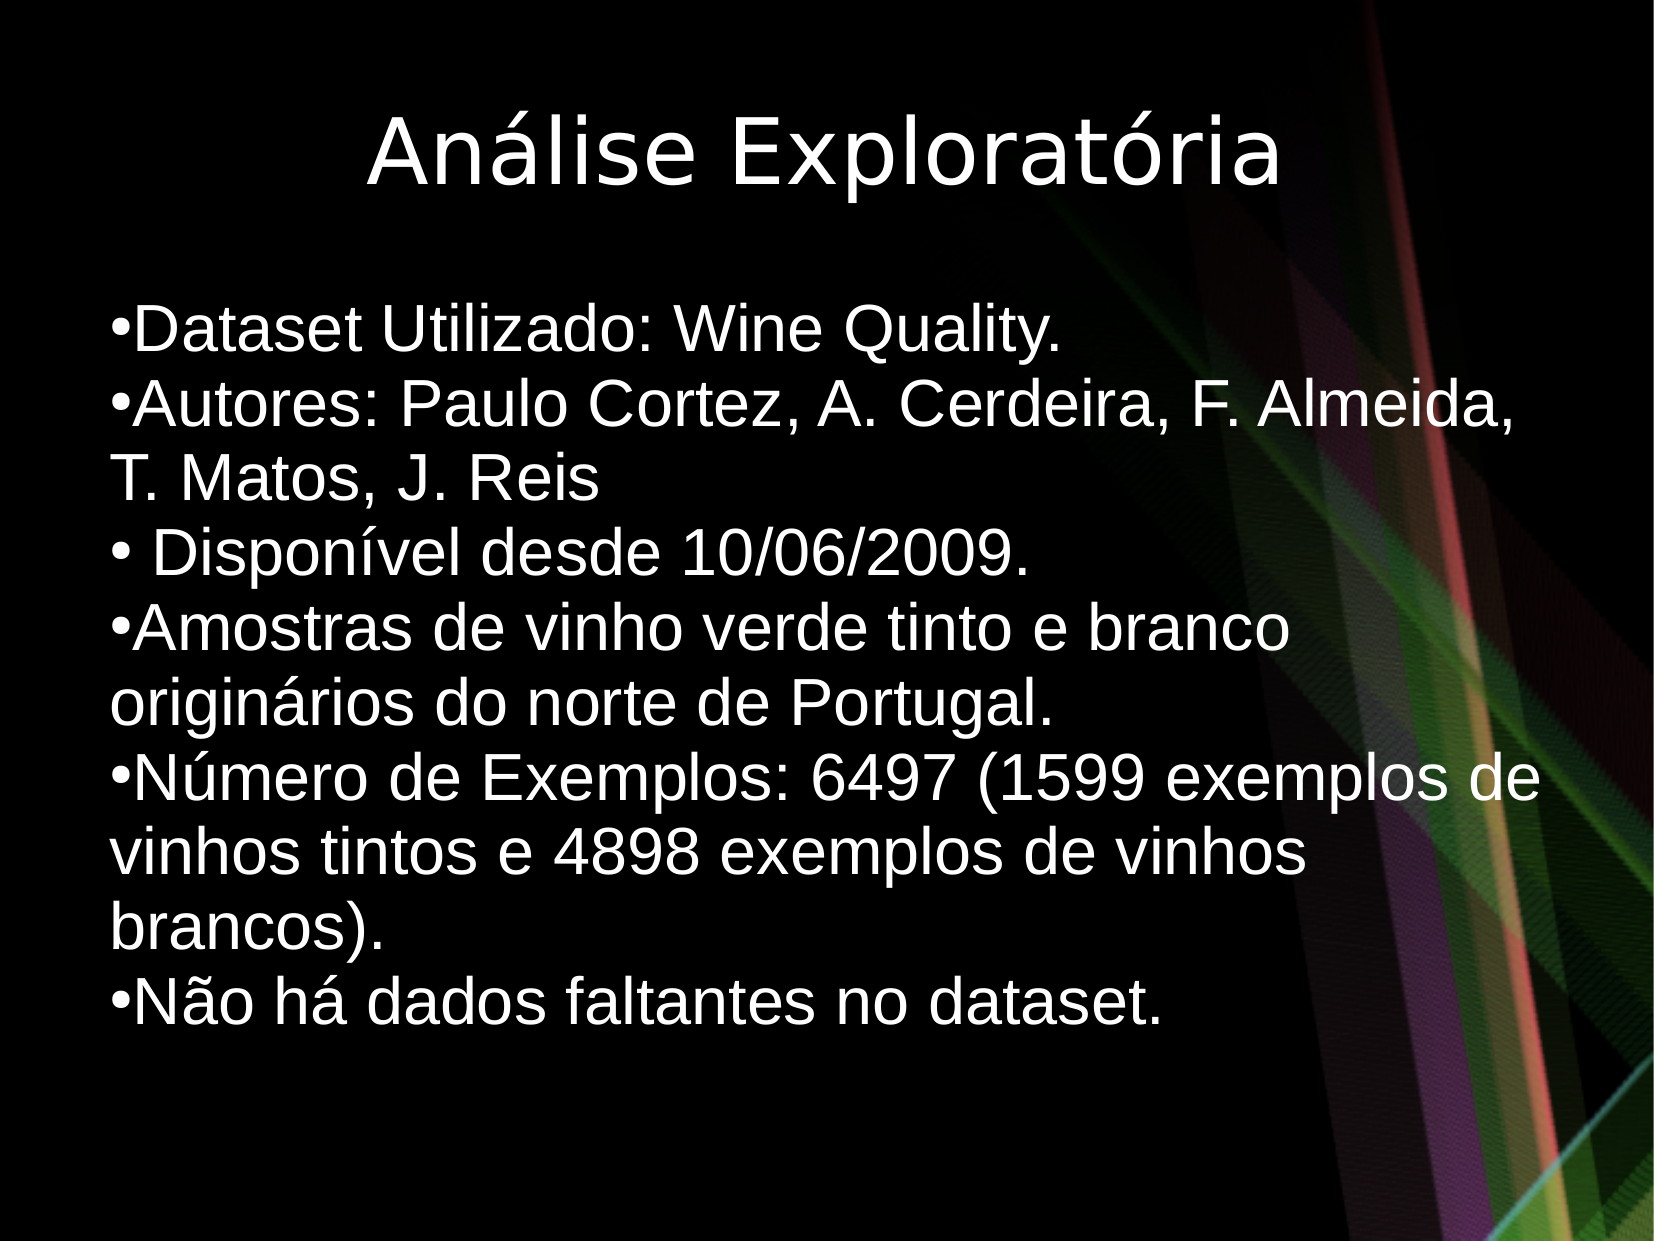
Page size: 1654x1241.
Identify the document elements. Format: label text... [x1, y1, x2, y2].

title Análise Exploratória [82, 49, 1571, 257]
text_box Dataset Utilizado: Wine Quality. Autores: Paulo Cortez, A. Cerdeira, F. Almeida, T. Matos, J. Reis Disponível desde 10/06/2009. Amostras de vinho verde tinto e branco originários do norte de Portugal. Número de Exemplos: 6497 (1599 exemplos de vinhos tintos e 4898 exemplos de vinhos brancos). Não há dados faltantes no dataset. [94, 283, 1595, 1099]
picture [0, 0, 1654, 1241]
